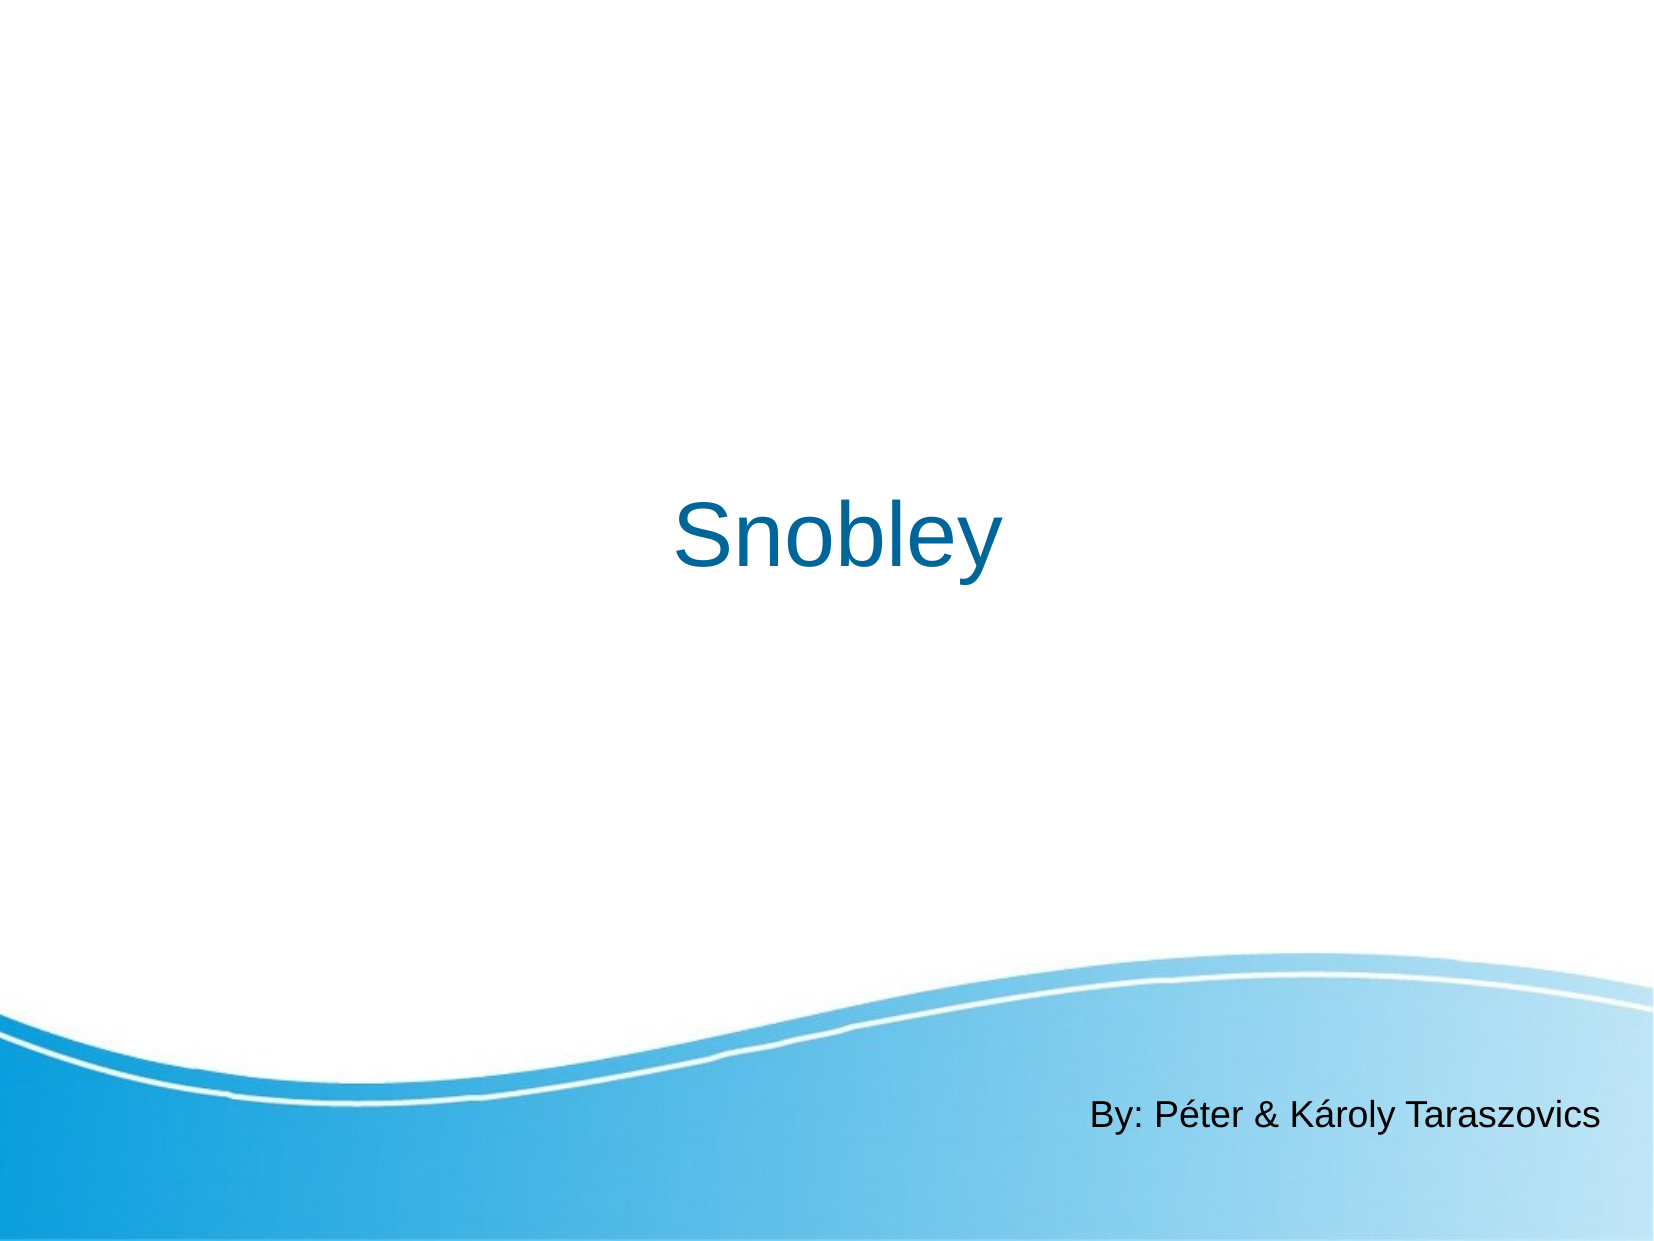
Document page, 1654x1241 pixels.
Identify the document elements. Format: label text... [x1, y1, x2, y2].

title Snobley [94, 430, 1583, 638]
picture [0, 952, 1654, 1241]
text_box By: Péter & Károly Taraszovics [1074, 1086, 1654, 1144]
